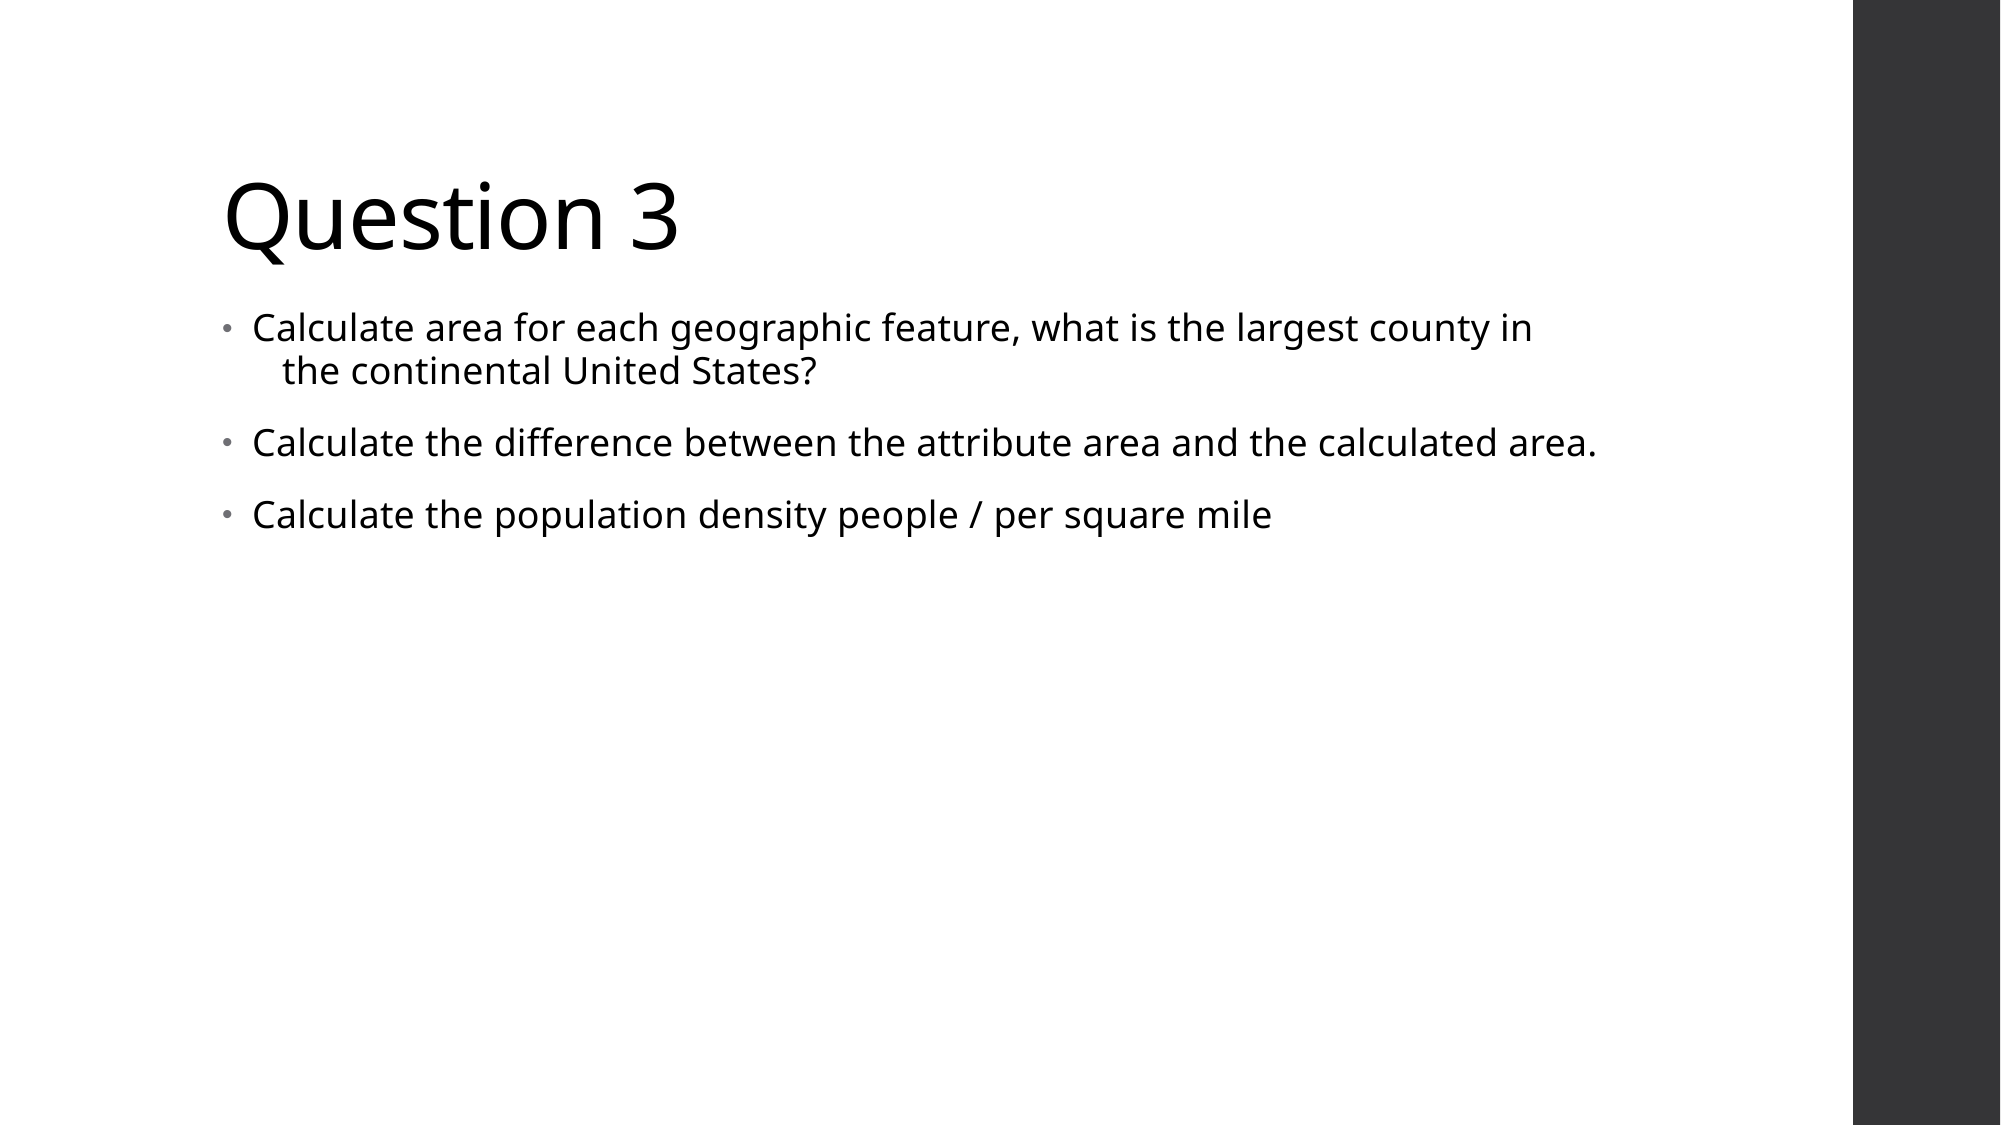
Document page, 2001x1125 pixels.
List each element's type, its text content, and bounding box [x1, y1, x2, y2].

list Calculate area for each geographic feature, what is the largest county in the continental United States? Calculate the difference between the attribute area and the calculated area. Calculate the population density people / per square mile [206, 299, 1617, 1014]
title Question 3 [206, 60, 1797, 278]
